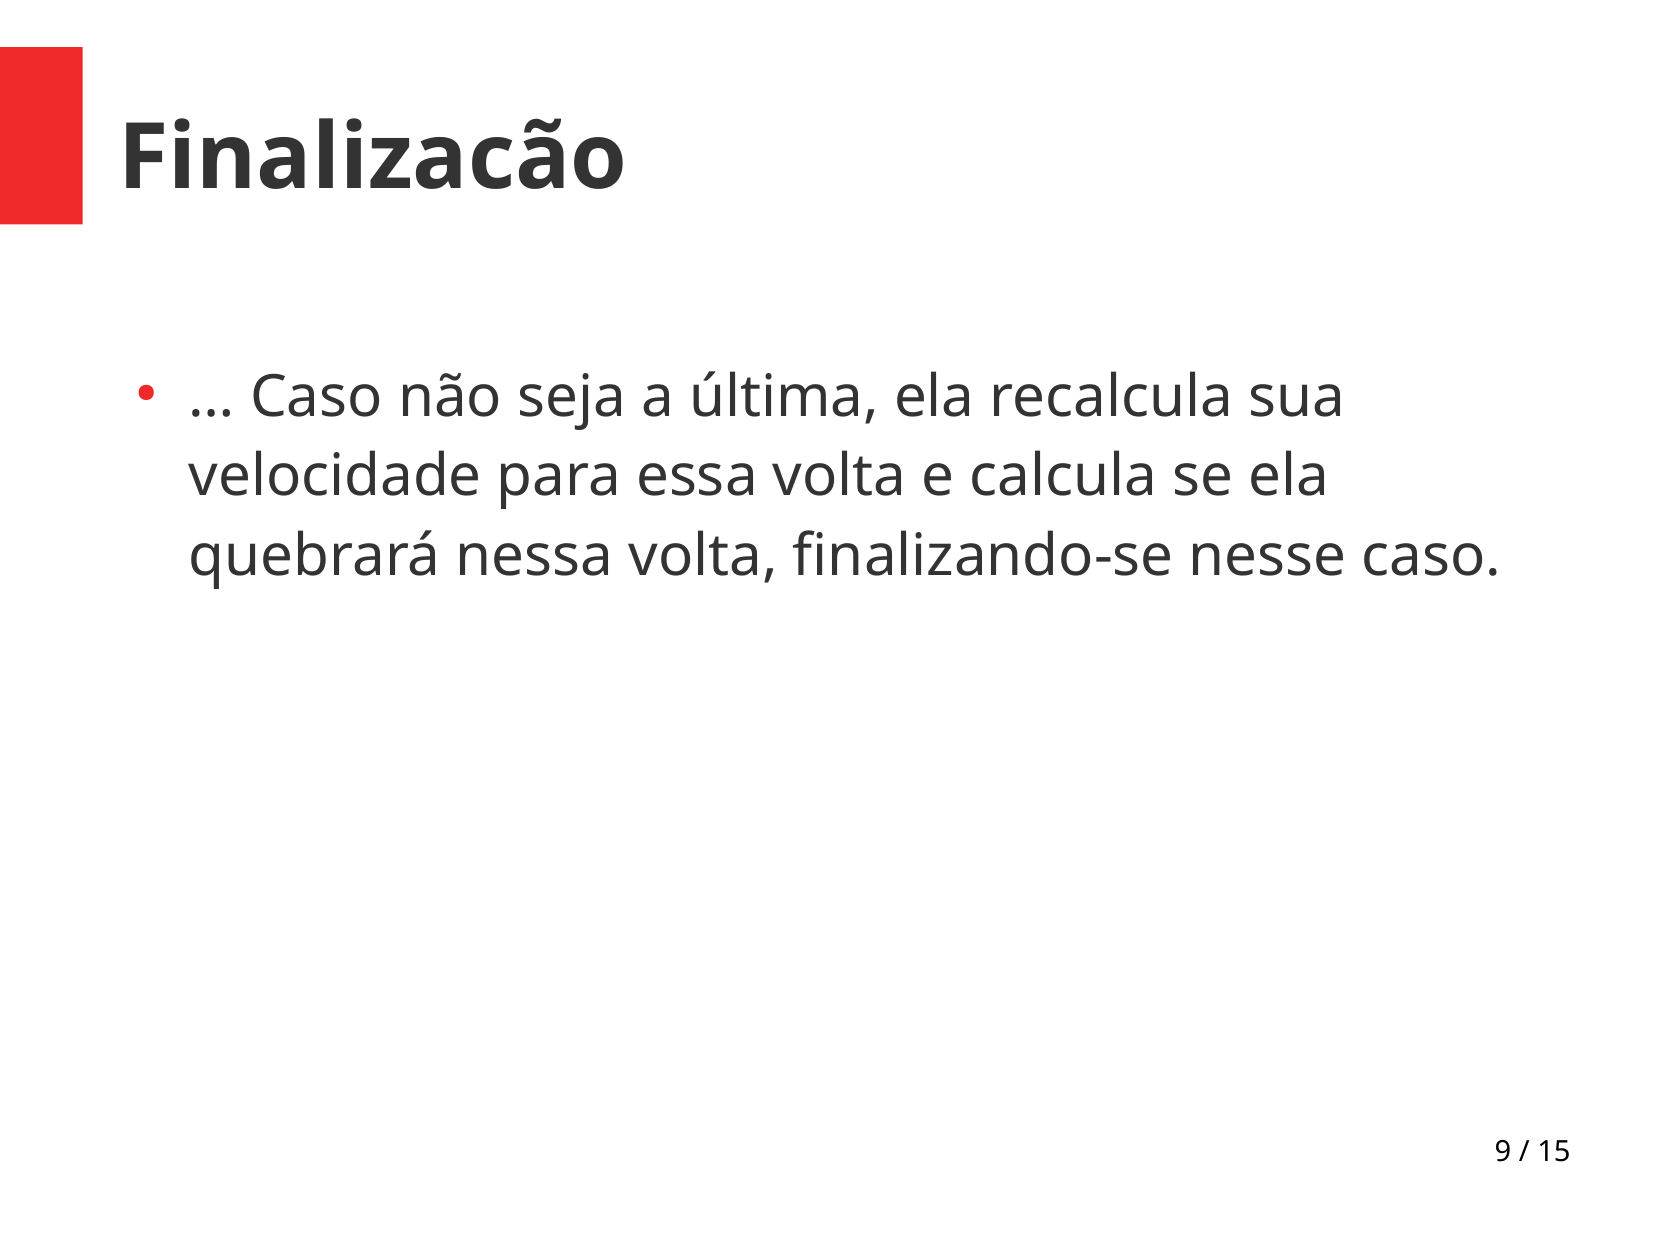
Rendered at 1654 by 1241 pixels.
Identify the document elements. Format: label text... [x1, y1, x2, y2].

list … Caso não seja a última, ela recalcula sua velocidade para essa volta e calcula se ela quebrará nessa volta, finalizando-se nesse caso. [118, 354, 1536, 1074]
title Finalizacão [118, 49, 1571, 257]
